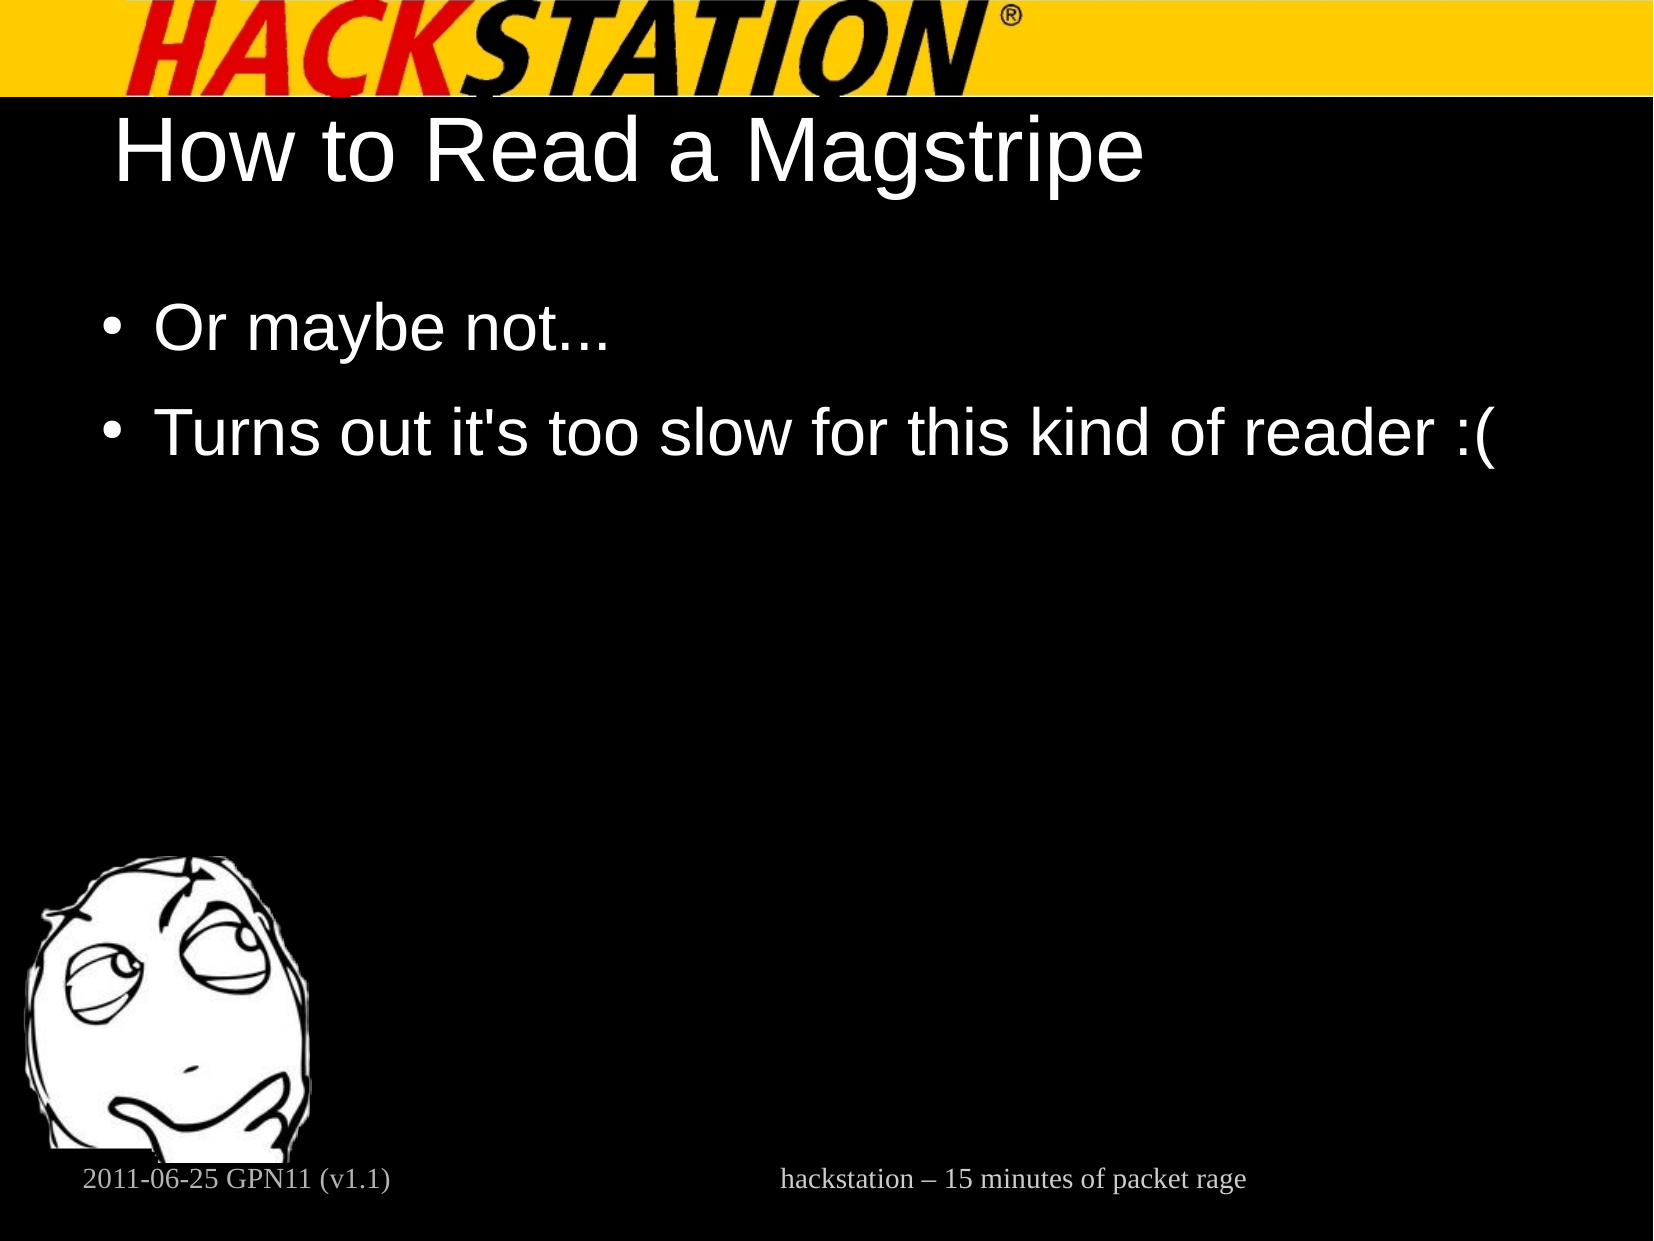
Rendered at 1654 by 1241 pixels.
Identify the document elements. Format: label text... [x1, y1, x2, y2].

list Or maybe not... Turns out it's too slow for this kind of reader :( [82, 290, 1571, 1109]
picture [0, 0, 1653, 97]
title How to Read a Magstripe [112, 75, 1571, 226]
picture [0, 856, 313, 1163]
